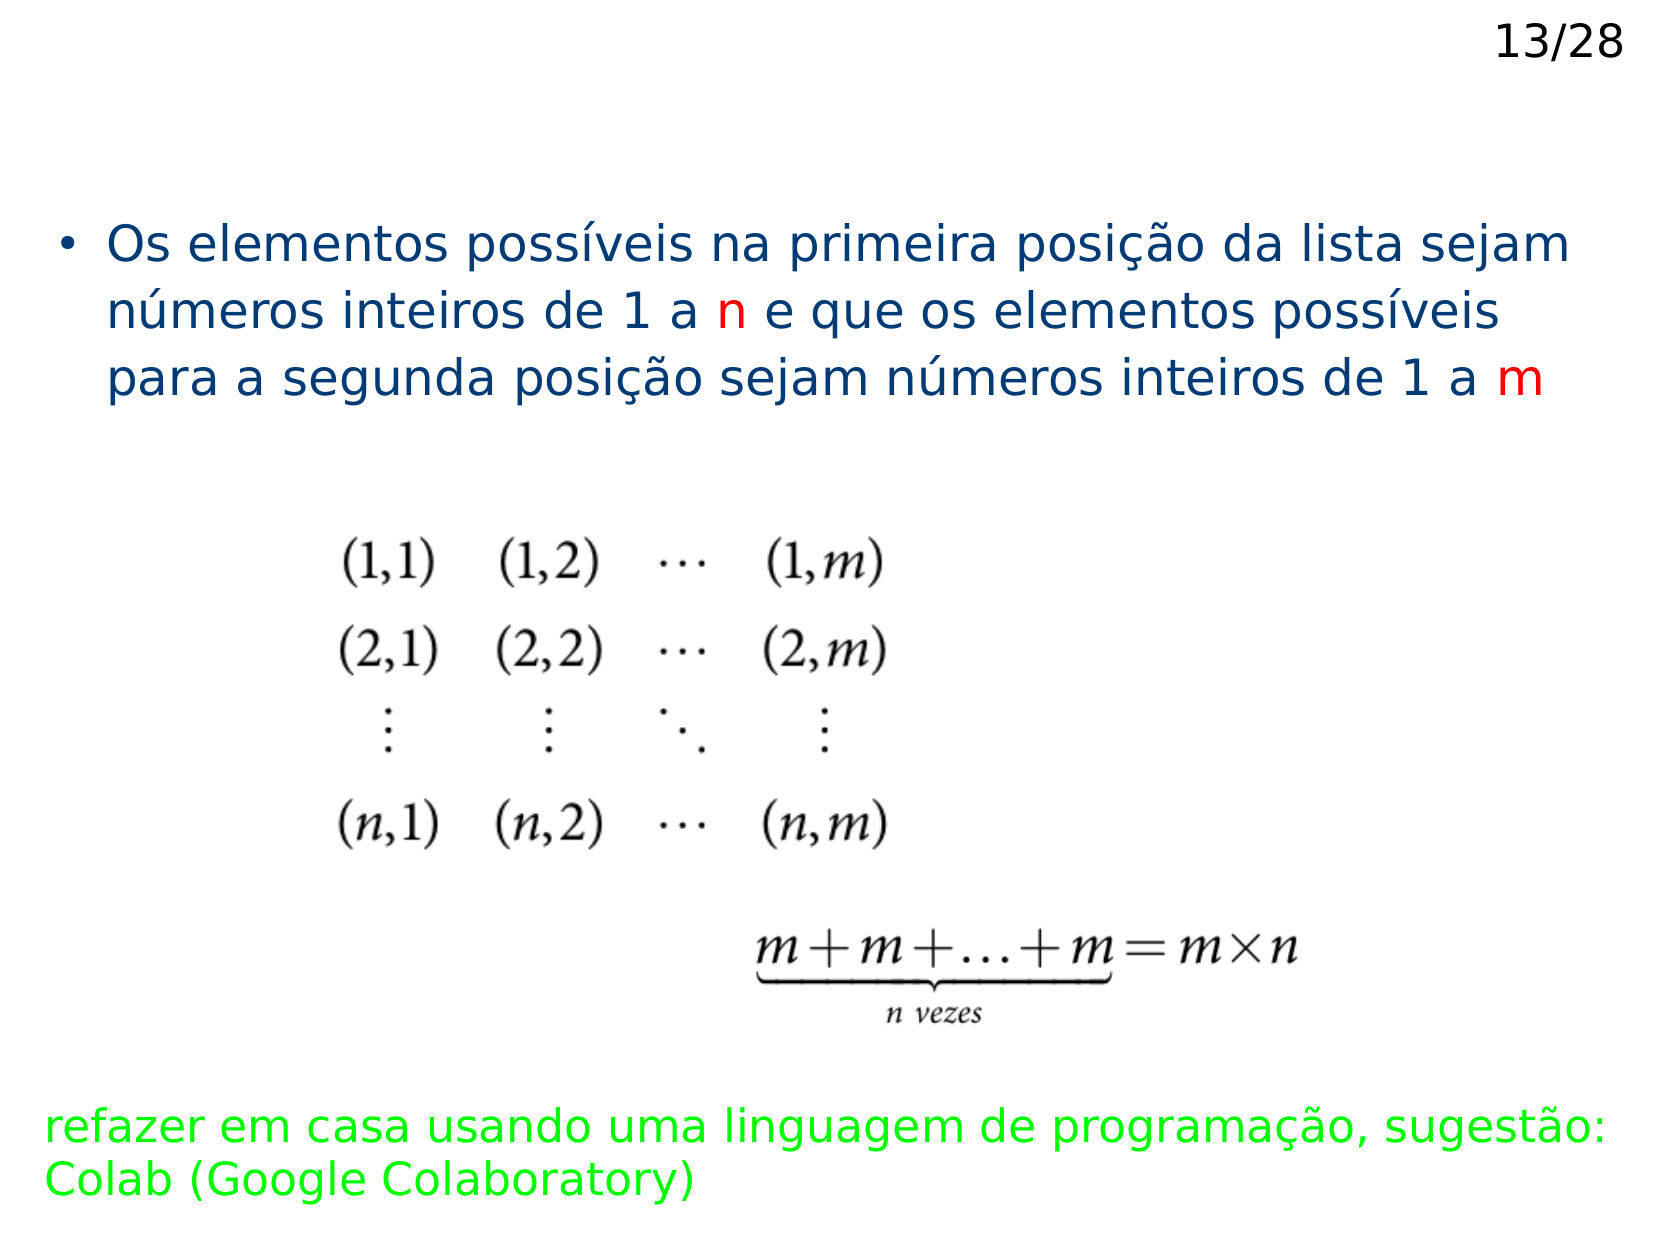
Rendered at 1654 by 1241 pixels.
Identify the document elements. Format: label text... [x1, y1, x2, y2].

picture [324, 526, 912, 857]
text_box refazer em casa usando uma linguagem de programação, sugestão: Colab (Google Colaboratory) [29, 1092, 1654, 1241]
list Os elementos possíveis na primeira posição da lista sejam números inteiros de 1 a n e que os elementos possíveis para a segunda posição sejam números inteiros de 1 a m [59, 206, 1625, 1092]
picture [738, 919, 1312, 1034]
